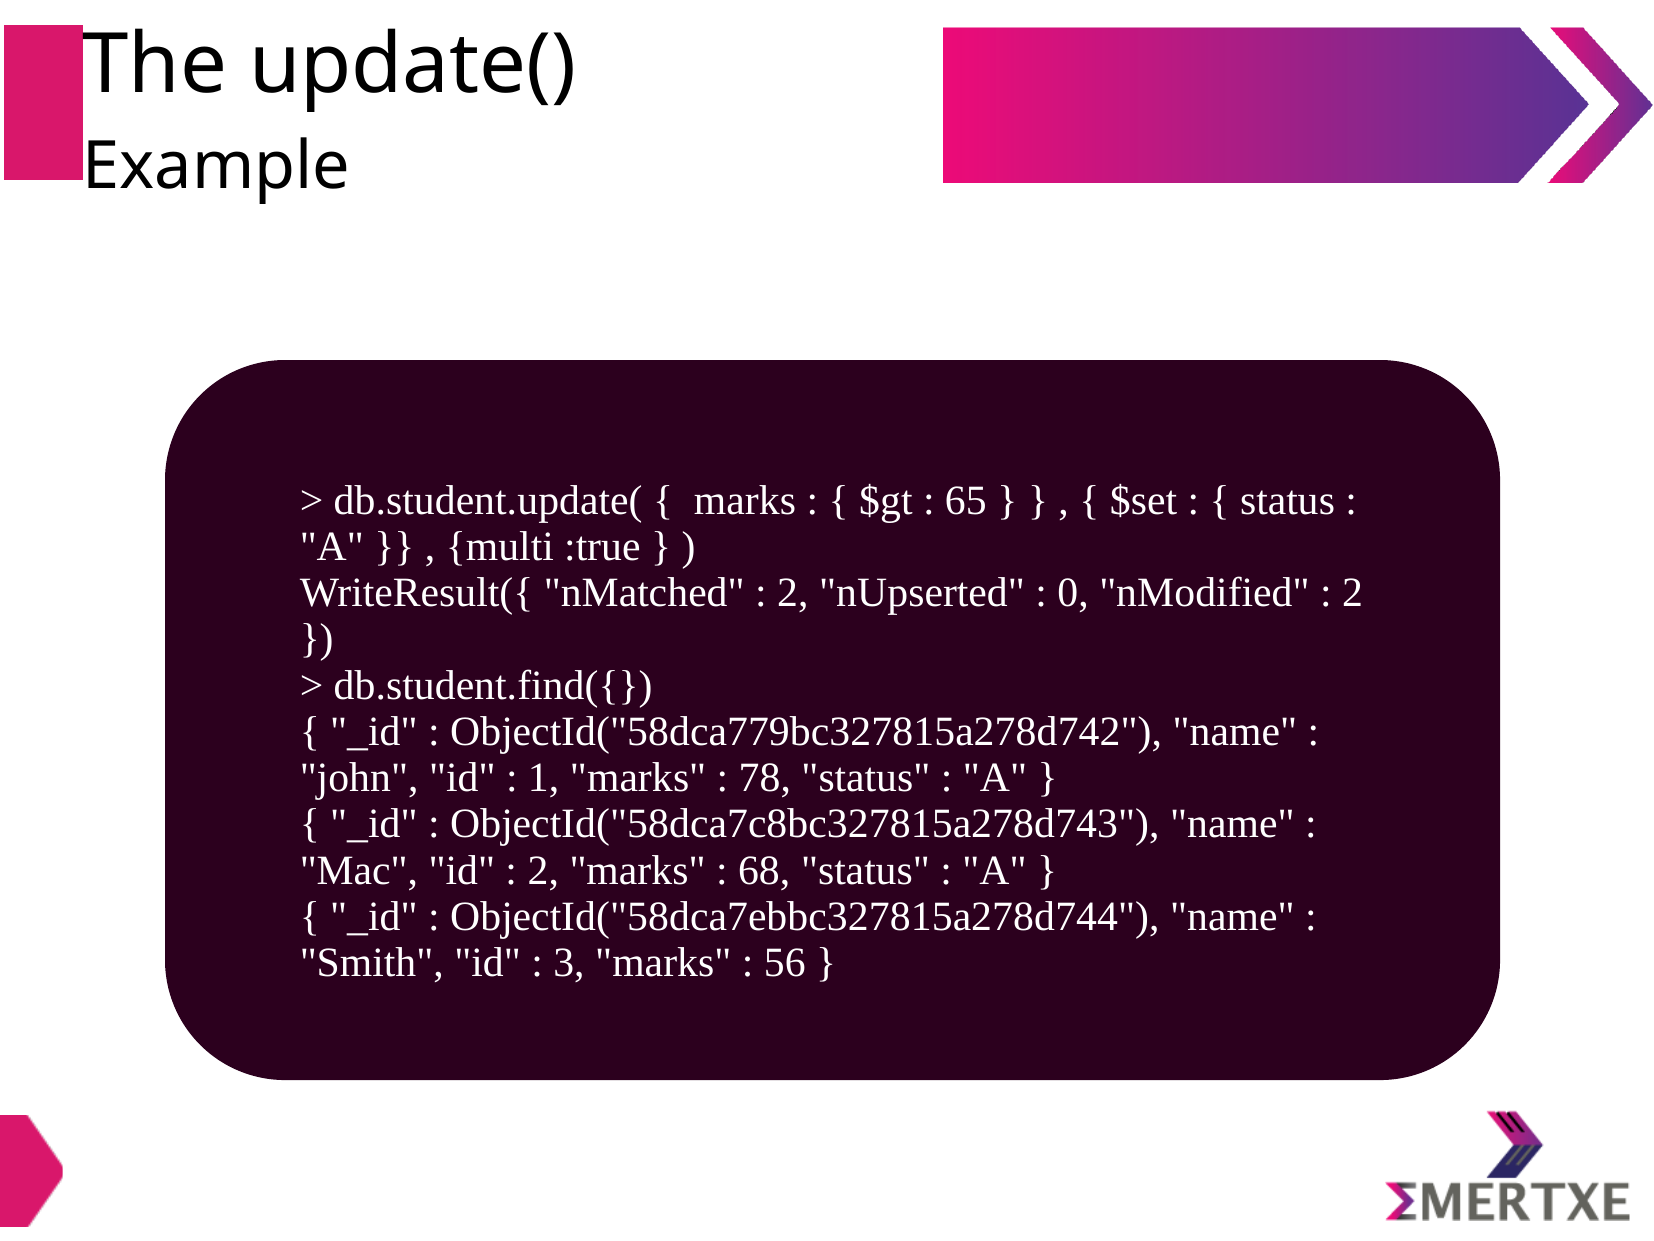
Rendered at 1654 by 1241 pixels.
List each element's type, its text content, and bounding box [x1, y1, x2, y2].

text_box [165, 360, 1501, 1081]
picture [1571, 27, 1653, 183]
title The update() Example [82, 2, 1571, 210]
picture [1385, 1107, 1631, 1221]
text_box > db.student.update( { marks : { $gt : 65 } } , { $set : { status : "A" }} , {multi :true } ) WriteResult({ "nMatched" : 2, "nUpserted" : 0, "nModified" : 2 }) > db.student.find({}) { "_id" : ObjectId("58dca779bc327815a278d742"), "name" : "john", "id" : 1, "marks" : 78, "status" : "A" } { "_id" : ObjectId("58dca7c8bc327815a278d743"), "name" : "Mac", "id" : 2, "marks" : 68, "status" : "A" } { "_id" : ObjectId("58dca7ebbc327815a278d744"), "name" : "Smith", "id" : 3, "marks" : 56 } [285, 345, 1381, 1062]
